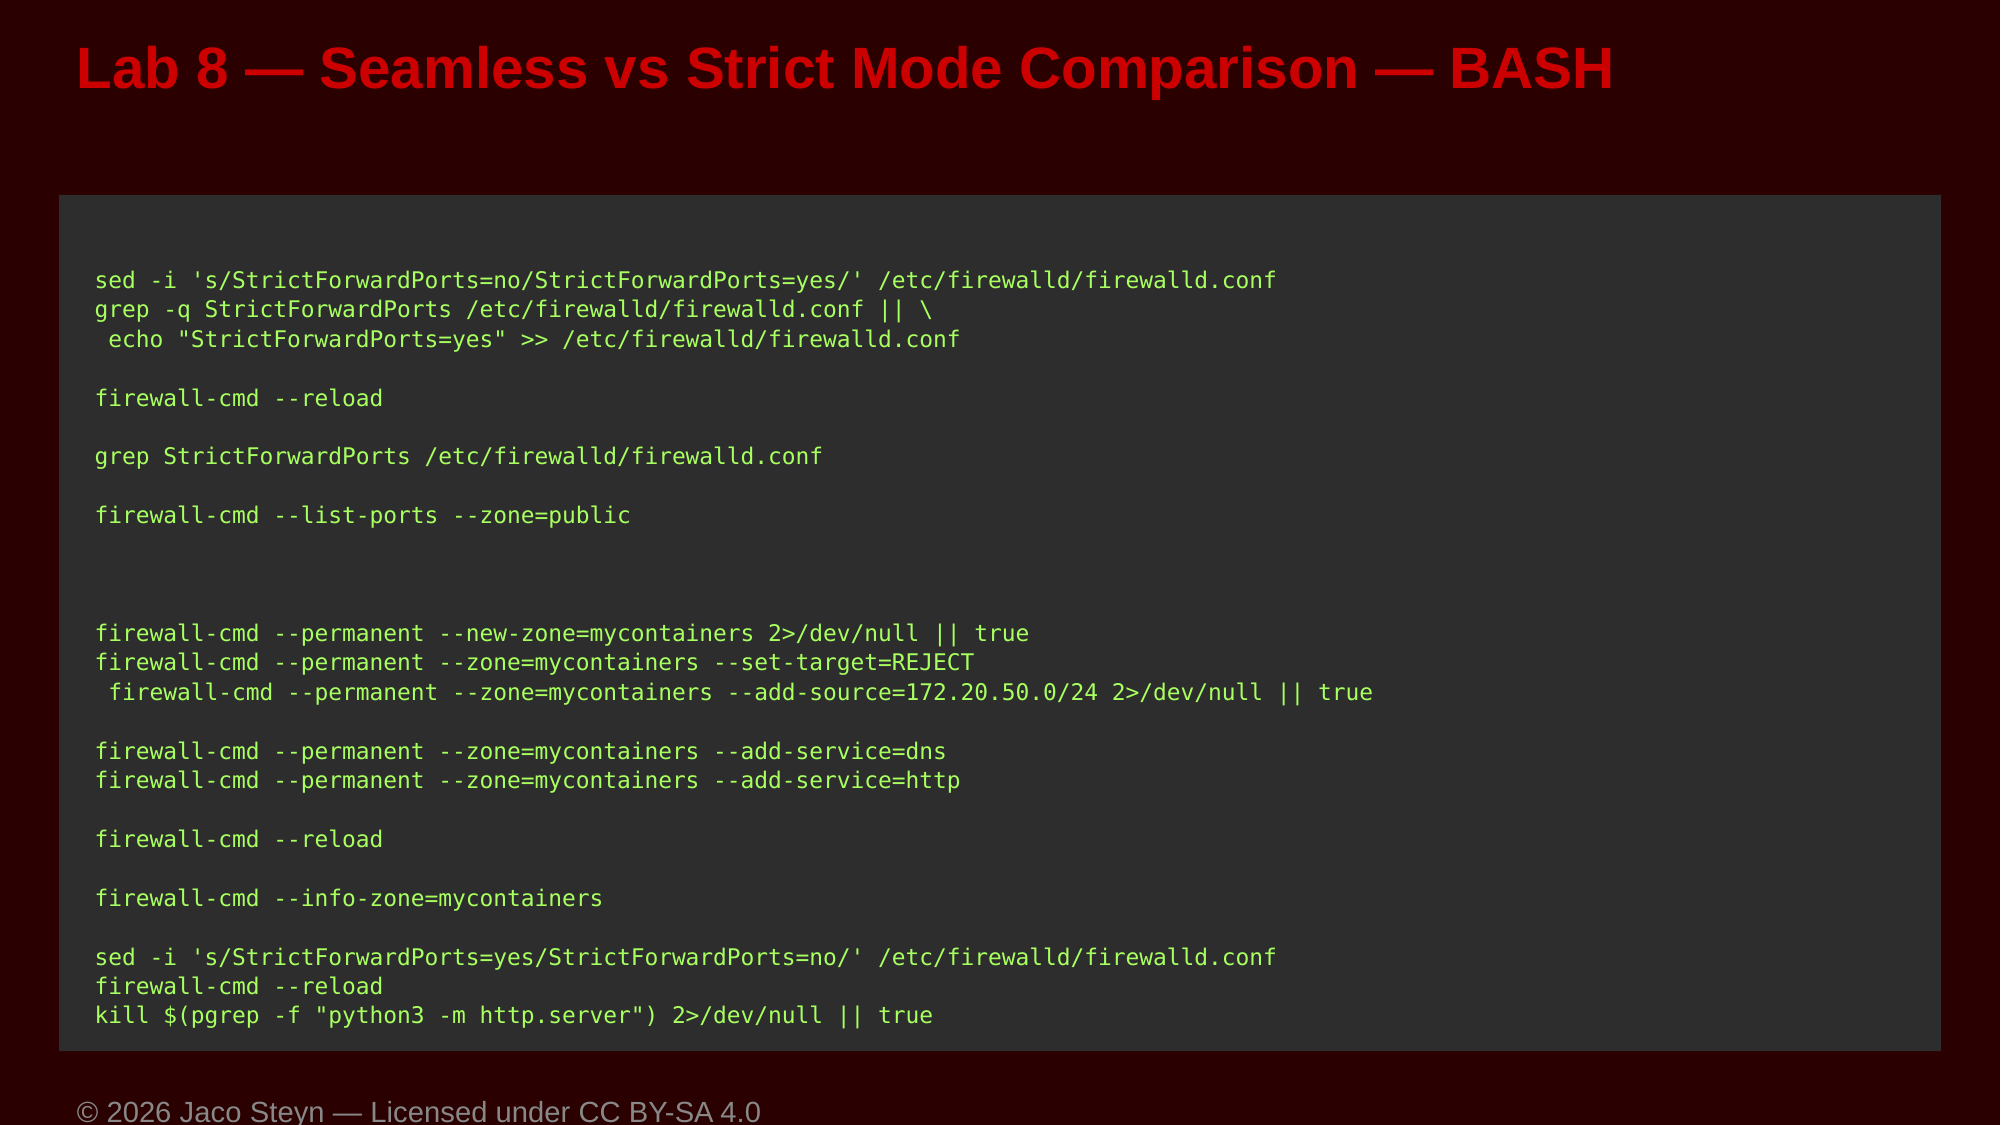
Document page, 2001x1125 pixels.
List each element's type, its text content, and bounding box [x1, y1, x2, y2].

text_box Lab 8 — Seamless vs Strict Mode Comparison — BASH [59, 23, 1942, 178]
text_box © 2026 Jaco Steyn — Licensed under CC BY-SA 4.0 [59, 1083, 1942, 1120]
text_box sed -i 's/StrictForwardPorts=no/StrictForwardPorts=yes/' /etc/firewalld/firewalld.conf grep -q StrictForwardPorts /etc/firewalld/firewalld.conf || \ echo "StrictForwardPorts=yes" >> /etc/firewalld/firewalld.conf firewall-cmd --reload grep StrictForwardPorts /etc/firewalld/firewalld.conf firewall-cmd --list-ports --zone=public firewall-cmd --permanent --new-zone=mycontainers 2>/dev/null || true firewall-cmd --permanent --zone=mycontainers --set-target=REJECT firewall-cmd --permanent --zone=mycontainers --add-source=172.20.50.0/24 2>/dev/null || true firewall-cmd --permanent --zone=mycontainers --add-service=dns firewall-cmd --permanent --zone=mycontainers --add-service=http firewall-cmd --reload firewall-cmd --info-zone=mycontainers sed -i 's/StrictForwardPorts=yes/StrictForwardPorts=no/' /etc/firewalld/firewalld.conf firewall-cmd --reload kill $(pgrep -f "python3 -m http.server") 2>/dev/null || true [59, 194, 1942, 1052]
